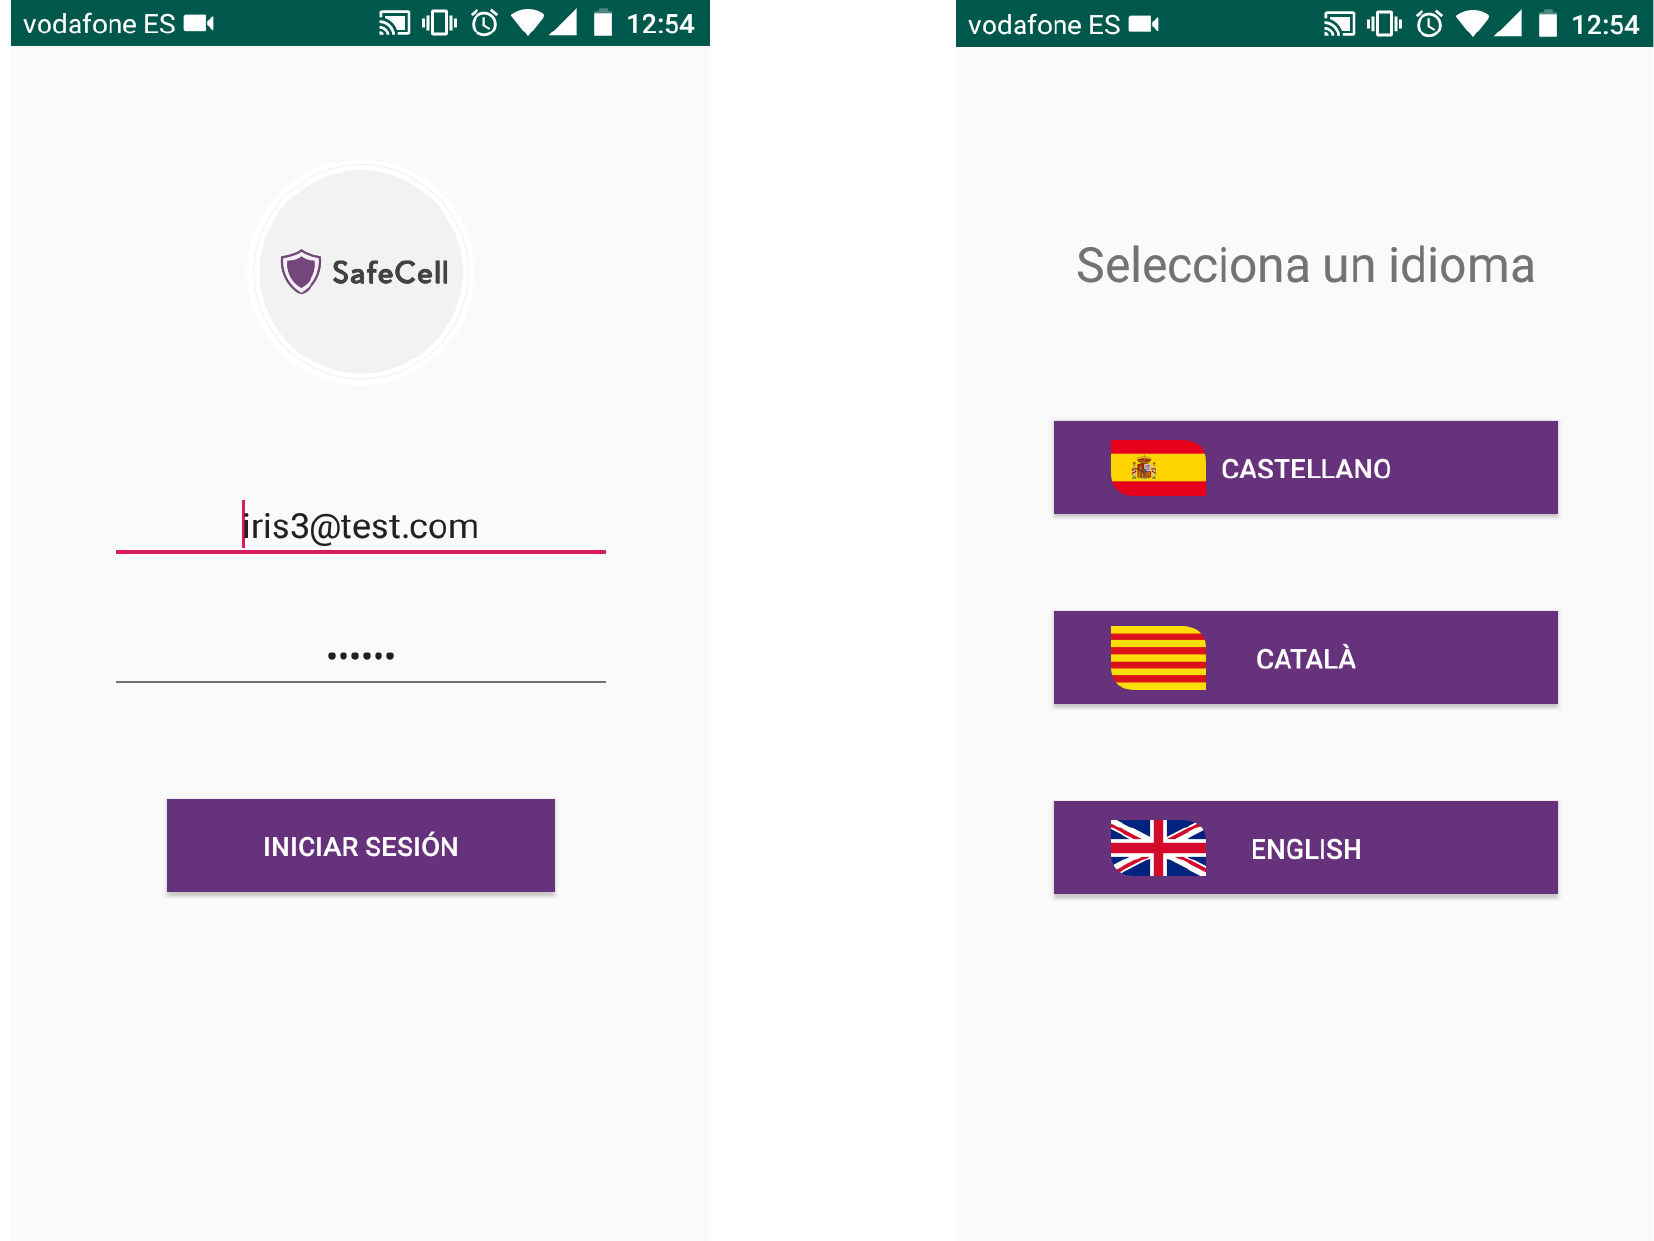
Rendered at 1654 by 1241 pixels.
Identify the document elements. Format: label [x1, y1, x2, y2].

picture [11, 0, 710, 1241]
picture [956, 0, 1654, 1241]
